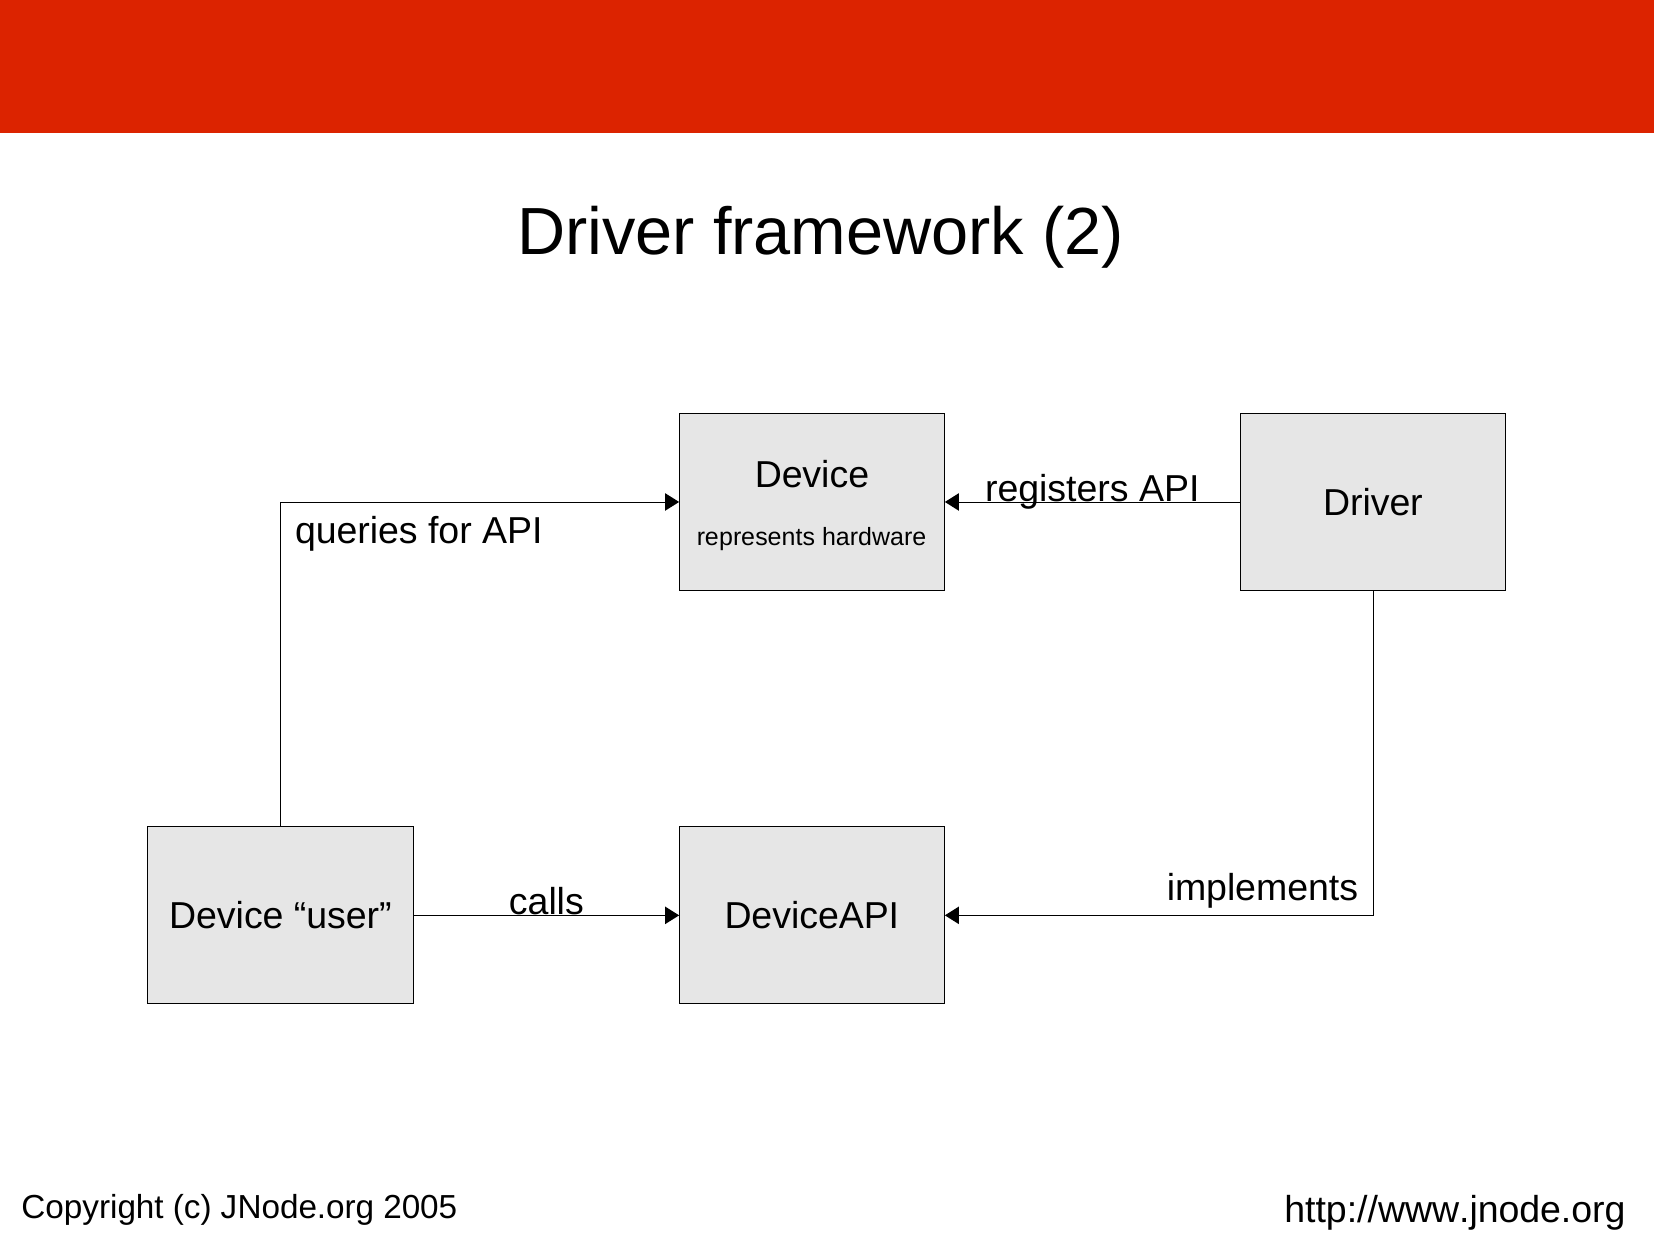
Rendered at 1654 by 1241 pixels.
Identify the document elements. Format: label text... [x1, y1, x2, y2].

text_box DeviceAPI [679, 826, 945, 1004]
text_box Device “user” [147, 826, 414, 1004]
text_box Device represents hardware [679, 413, 945, 591]
text_box Driver [1240, 413, 1506, 591]
title Driver framework (2) [76, 147, 1565, 316]
